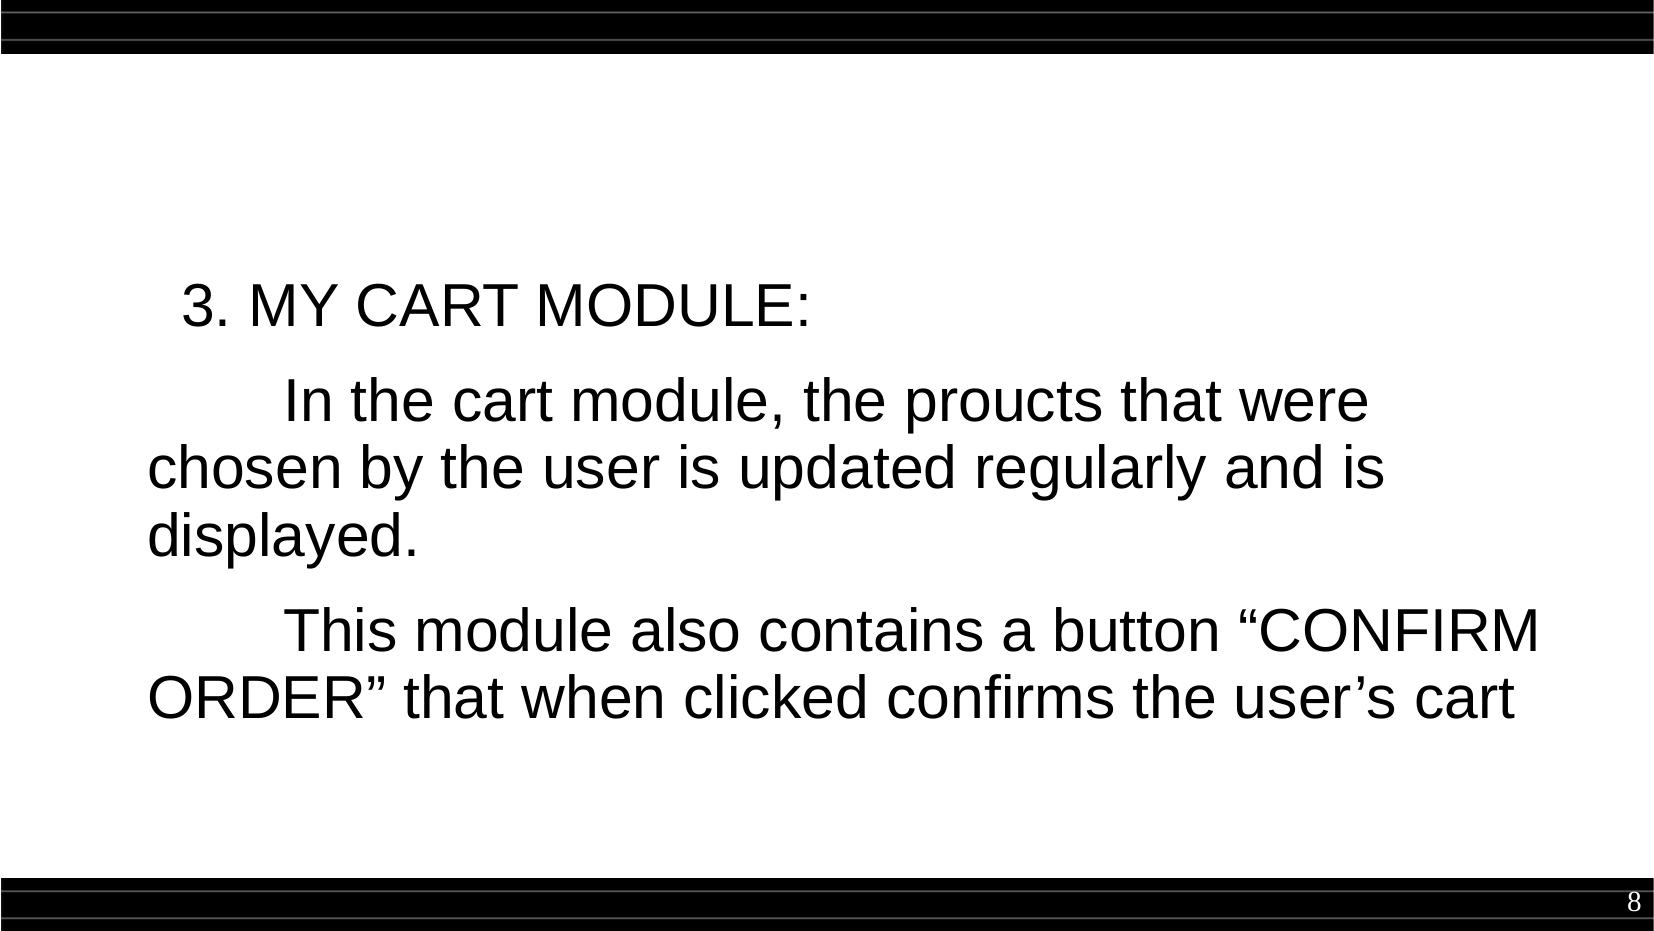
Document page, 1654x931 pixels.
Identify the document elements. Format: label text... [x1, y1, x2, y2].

picture [1, 0, 1654, 54]
picture [1, 878, 1654, 931]
list 3. MY CART MODULE: In the cart module, the proucts that were chosen by the user is updated regularly and is displayed. This module also contains a button “CONFIRM ORDER” that when clicked confirms the user’s cart [82, 271, 1571, 758]
